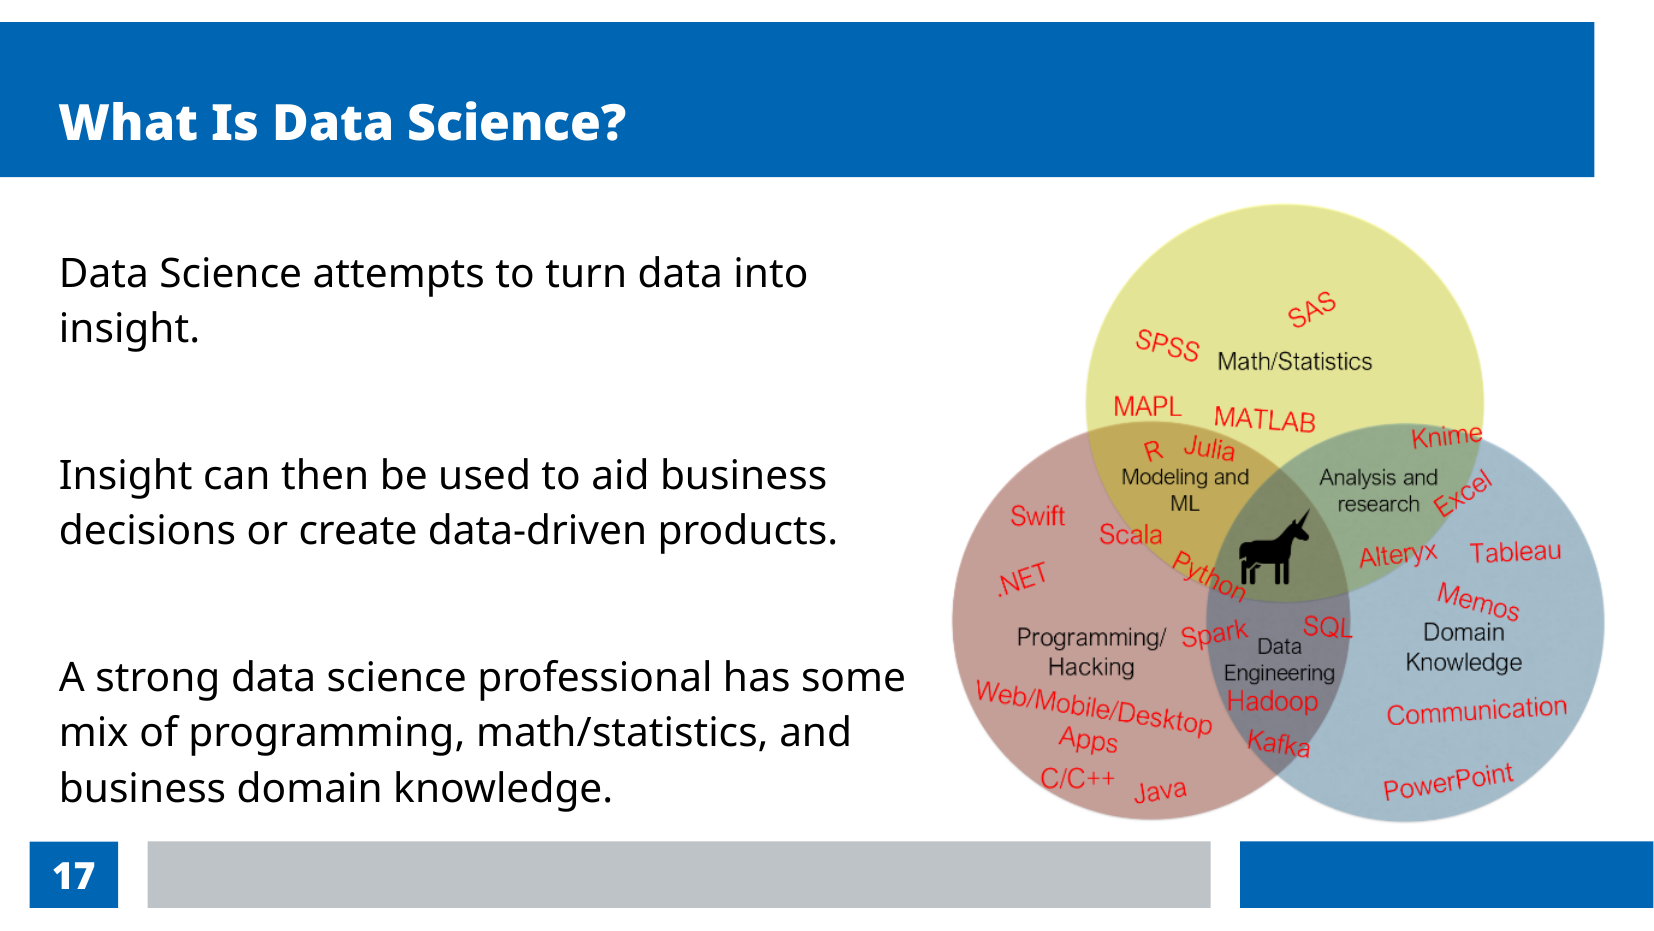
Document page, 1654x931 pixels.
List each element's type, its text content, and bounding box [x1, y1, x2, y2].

picture [941, 191, 1606, 832]
list Data Science attempts to turn data into insight. Insight can then be used to aid business decisions or create data-driven products. A strong data science professional has some mix of programming, math/statistics, and business domain knowledge. [59, 243, 941, 820]
title What Is Data Science? [59, 44, 1595, 156]
